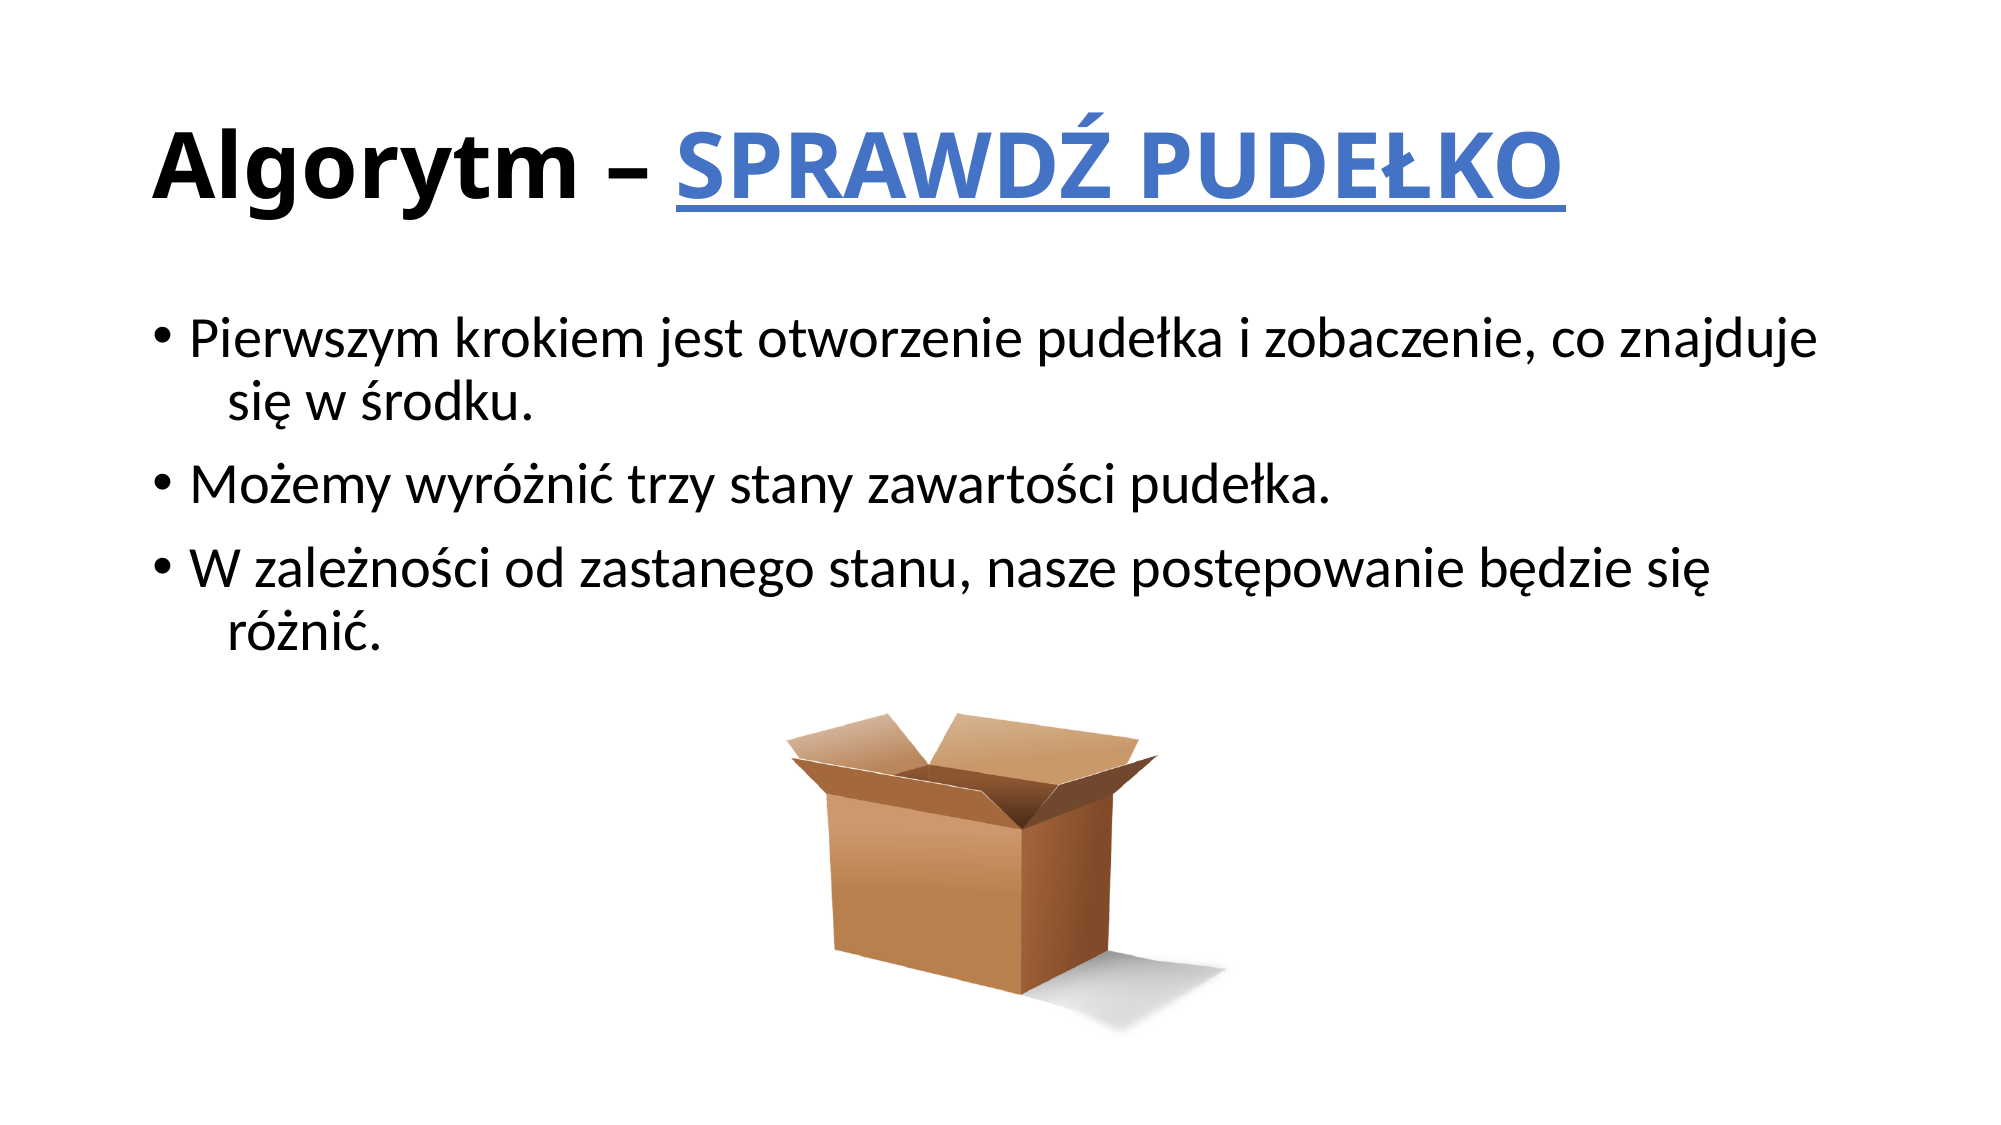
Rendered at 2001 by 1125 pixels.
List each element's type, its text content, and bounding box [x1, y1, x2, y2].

picture [786, 714, 1237, 1040]
list Pierwszym krokiem jest otworzenie pudełka i zobaczenie, co znajduje się w środku. Możemy wyróżnić trzy stany zawartości pudełka. W zależności od zastanego stanu, nasze postępowanie będzie się różnić. [137, 299, 1863, 1014]
title Algorytm – SPRAWDŹ PUDEŁKO [137, 59, 1863, 278]
